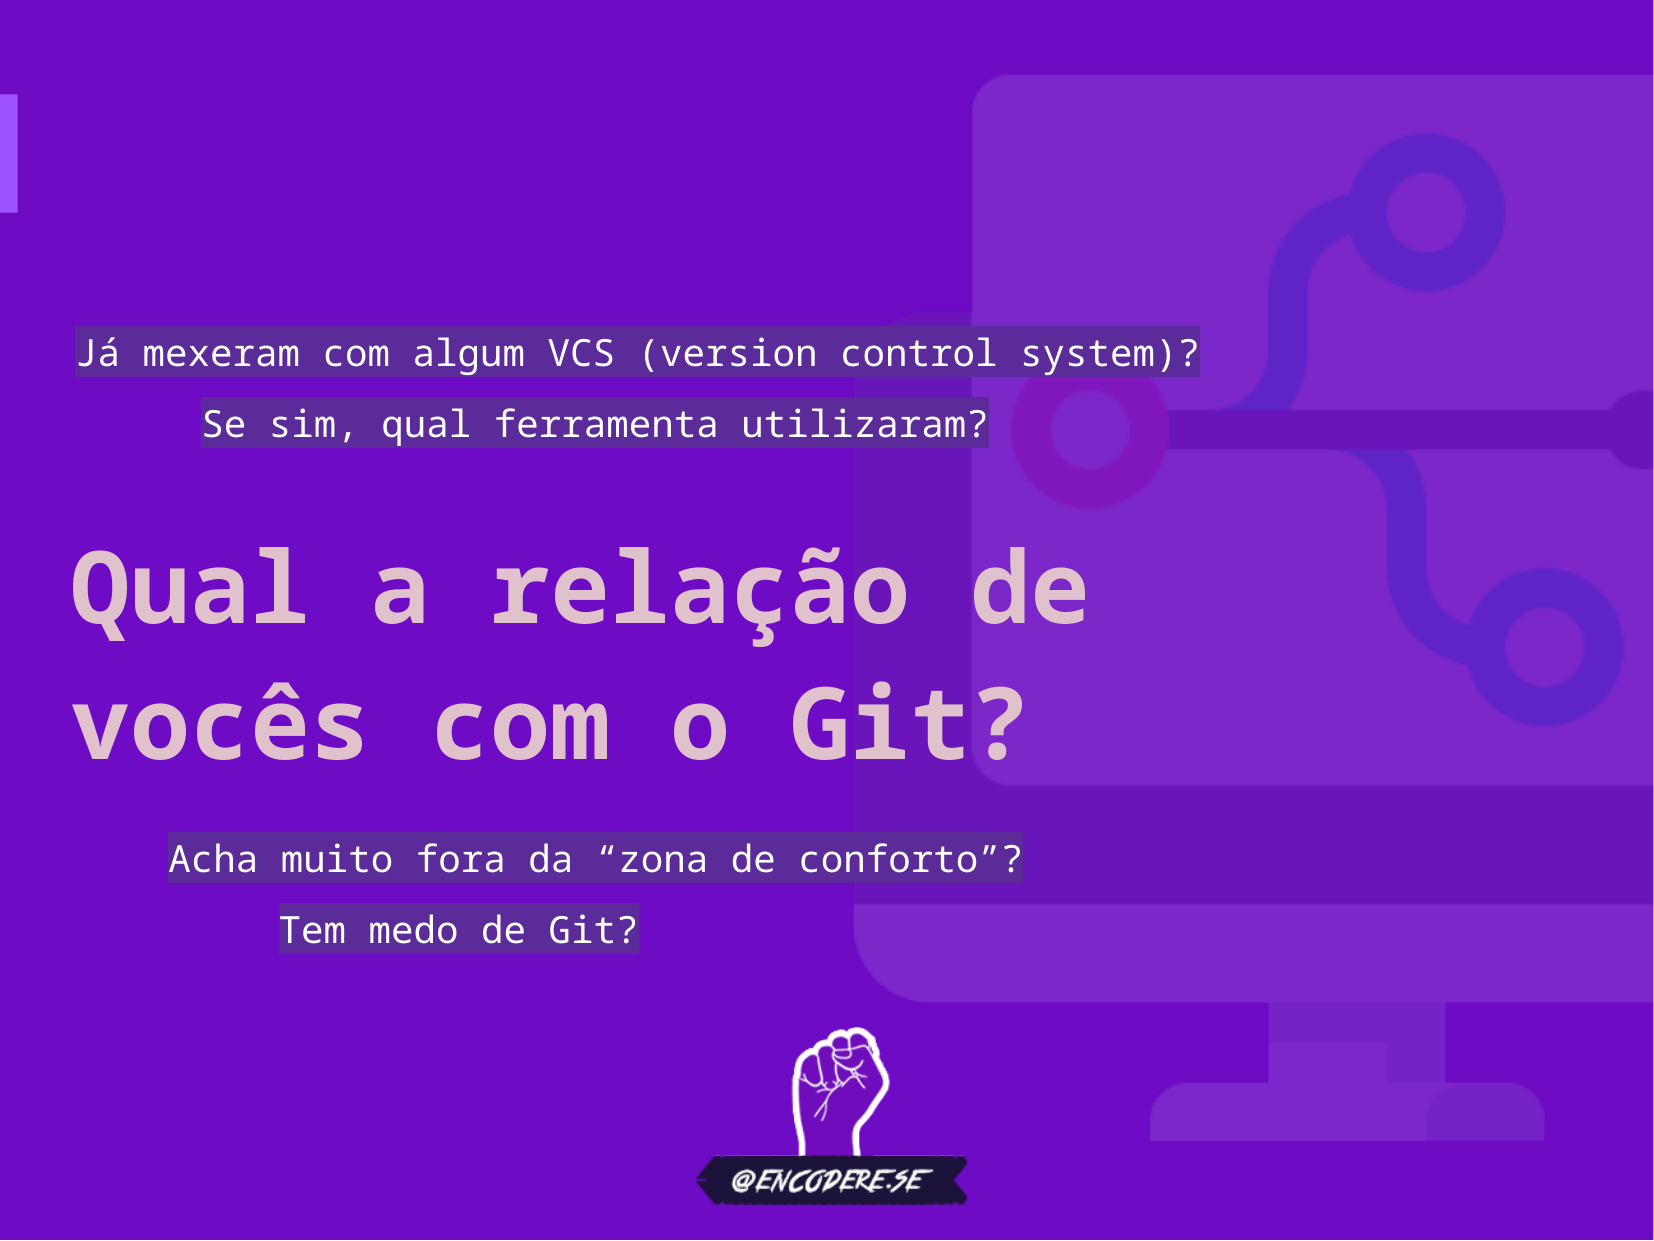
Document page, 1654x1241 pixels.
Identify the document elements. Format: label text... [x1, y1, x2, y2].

title Qual a relação de vocês com o Git? [70, 516, 1367, 763]
text_box Acha muito fora da “zona de conforto”? [153, 825, 1058, 886]
picture [696, 0, 1654, 1241]
text_box [0, 94, 18, 213]
text_box Tem medo de Git? [263, 895, 662, 957]
text_box Já mexeram com algum VCS (version control system)? [60, 318, 1241, 380]
text_box Se sim, qual ferramenta utilizaram? [186, 389, 1022, 451]
